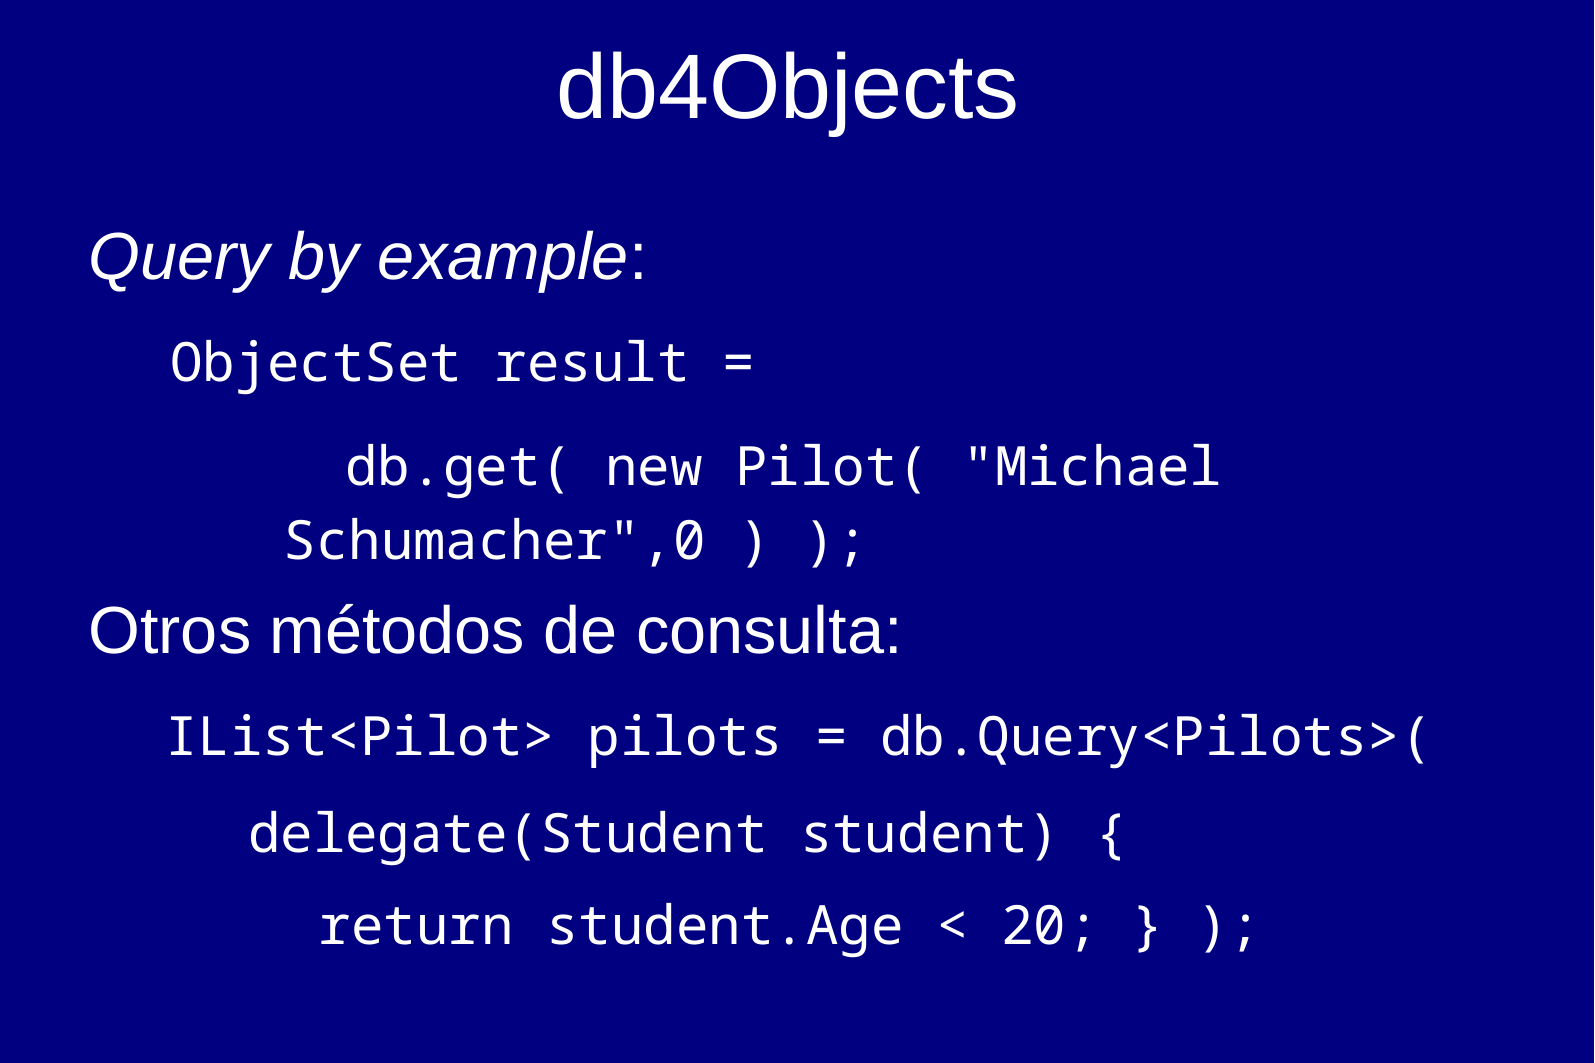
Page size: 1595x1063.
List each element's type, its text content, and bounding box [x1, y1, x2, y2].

list Query by example: ObjectSet result = db.get( new Pilot( "Michael Schumacher",0 ) ); Otros métodos de consulta: IList<Pilot> pilots = db.Query<Pilots>( delegate(Student student) { return student.Age < 20; } ); [70, 219, 1506, 921]
title db4Objects [70, 35, 1506, 138]
